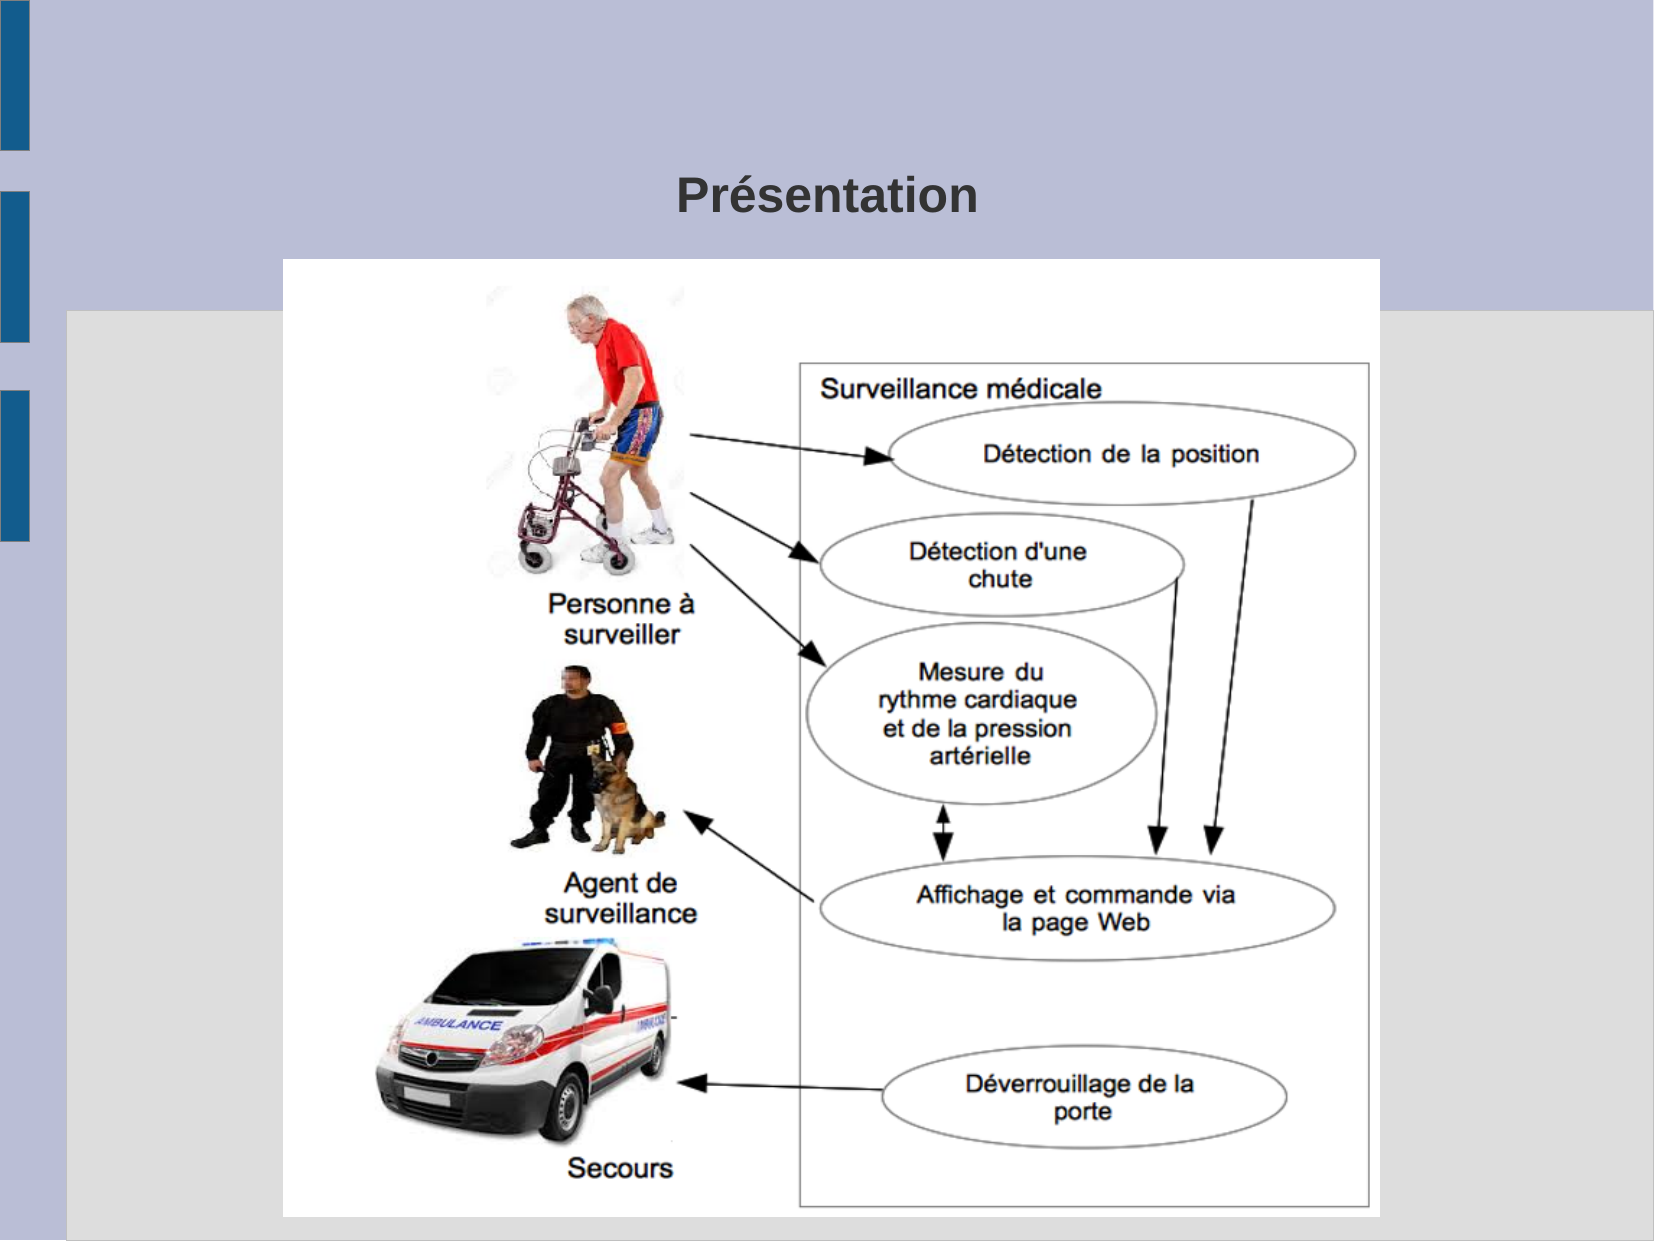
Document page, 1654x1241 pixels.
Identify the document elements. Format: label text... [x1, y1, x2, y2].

title Présentation [121, 91, 1534, 299]
picture [283, 259, 1380, 1217]
